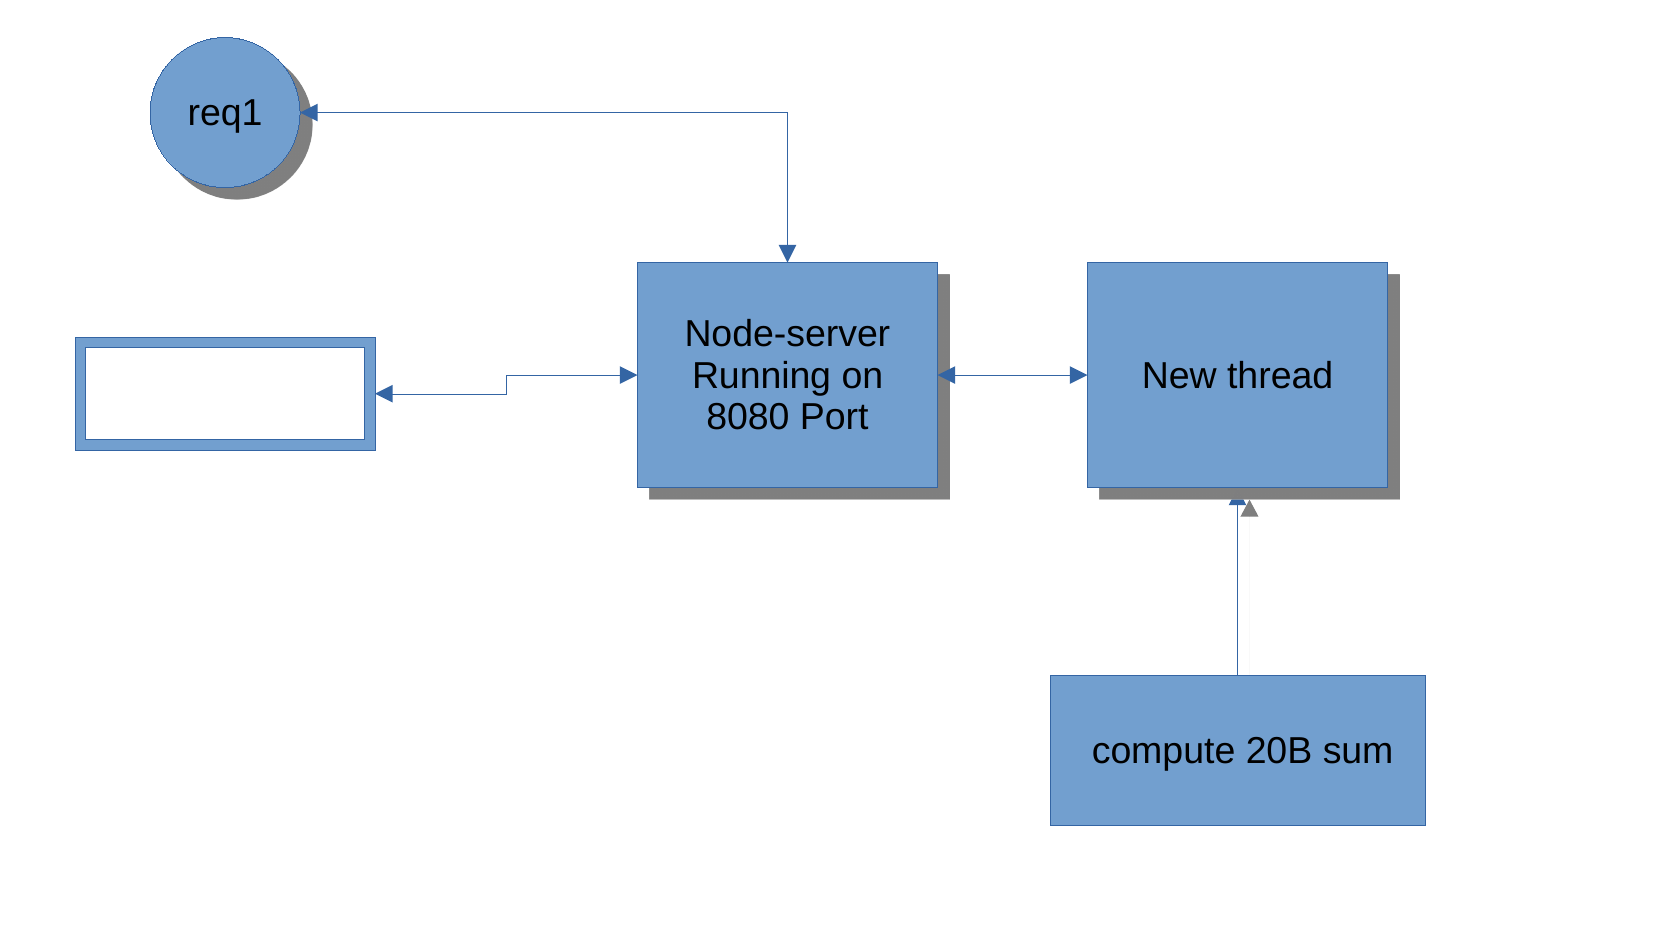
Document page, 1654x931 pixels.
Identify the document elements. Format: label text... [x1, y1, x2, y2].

text_box req1 [150, 37, 301, 188]
text_box New thread [1087, 262, 1388, 488]
text_box [75, 337, 376, 451]
text_box compute 20B sum [1050, 675, 1426, 826]
text_box Node-server Running on 8080 Port [637, 262, 938, 488]
